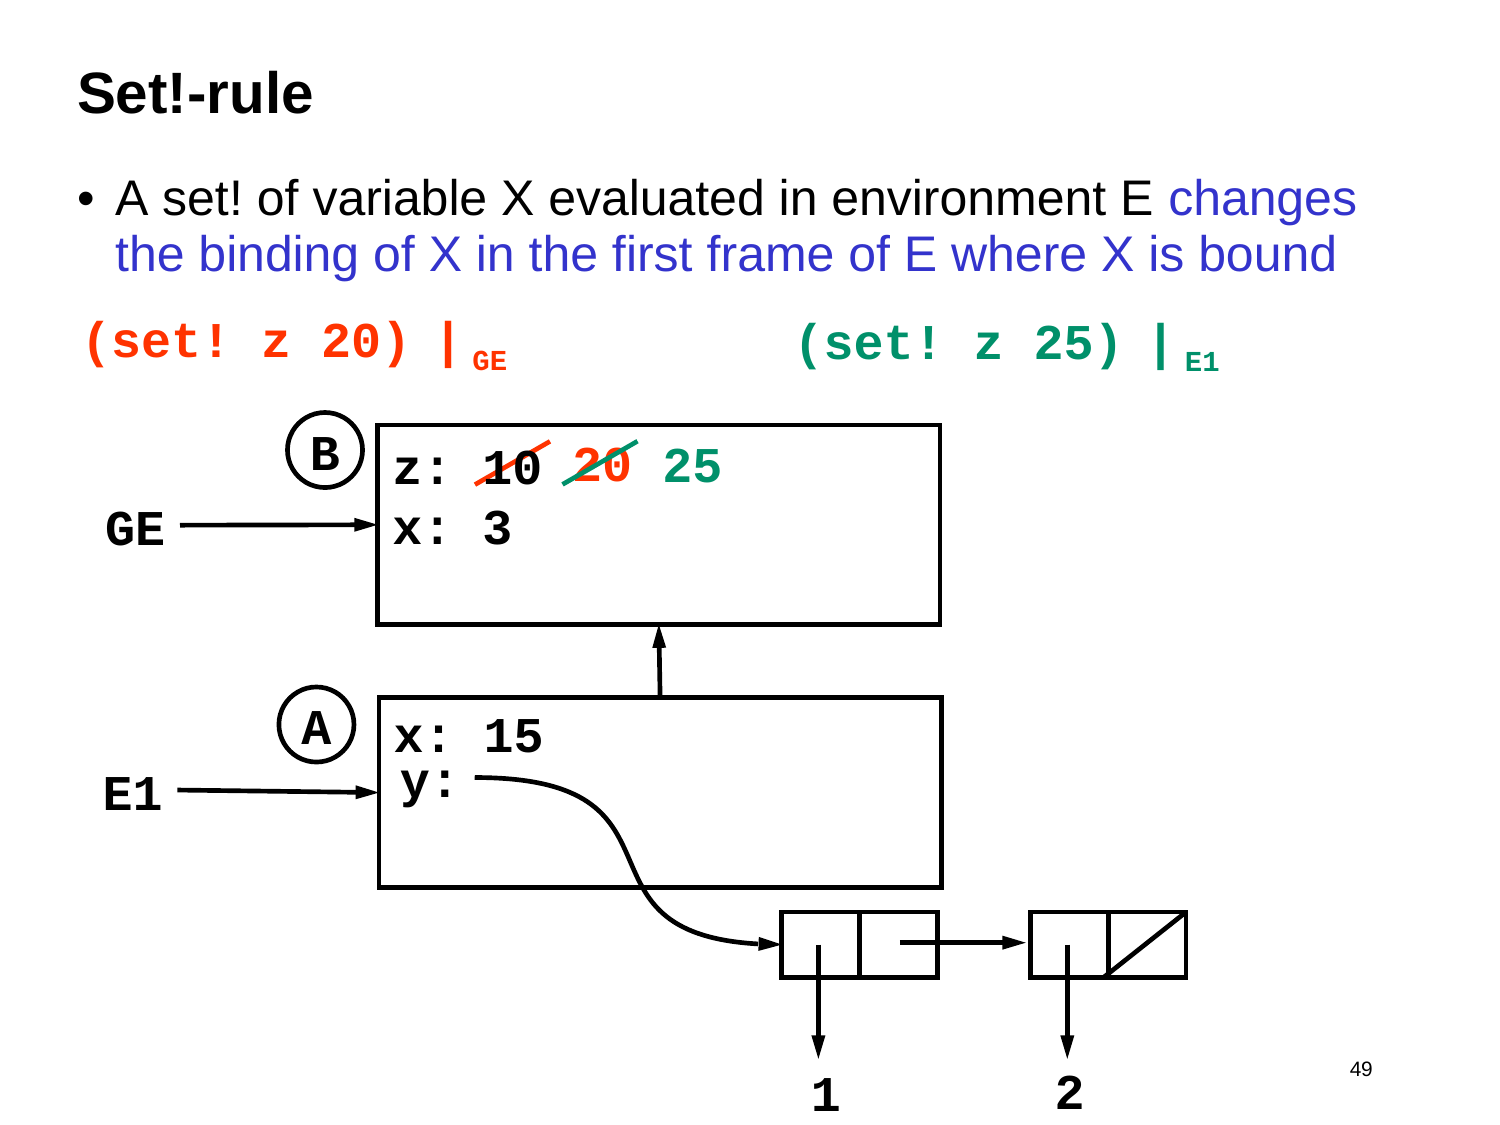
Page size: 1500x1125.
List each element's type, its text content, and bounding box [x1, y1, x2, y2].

text_box 2 [1021, 1058, 1118, 1121]
text_box x: 15 [378, 697, 942, 888]
text_box 1 [774, 1058, 877, 1125]
text_box (set! z 20) | GE [66, 299, 523, 384]
text_box B [287, 412, 363, 488]
text_box y: [385, 739, 475, 816]
title Set!-rule [62, 24, 1338, 162]
text_box z: 10 x: 3 [377, 425, 941, 625]
list A set! of variable X evaluated in environment E changes the binding of X in the first frame of E where X is bound [62, 162, 1450, 325]
text_box (set! z 25) | E1 [778, 325, 1236, 386]
text_box GE [90, 487, 181, 563]
text_box A [278, 686, 354, 763]
text_box E1 [87, 752, 178, 828]
